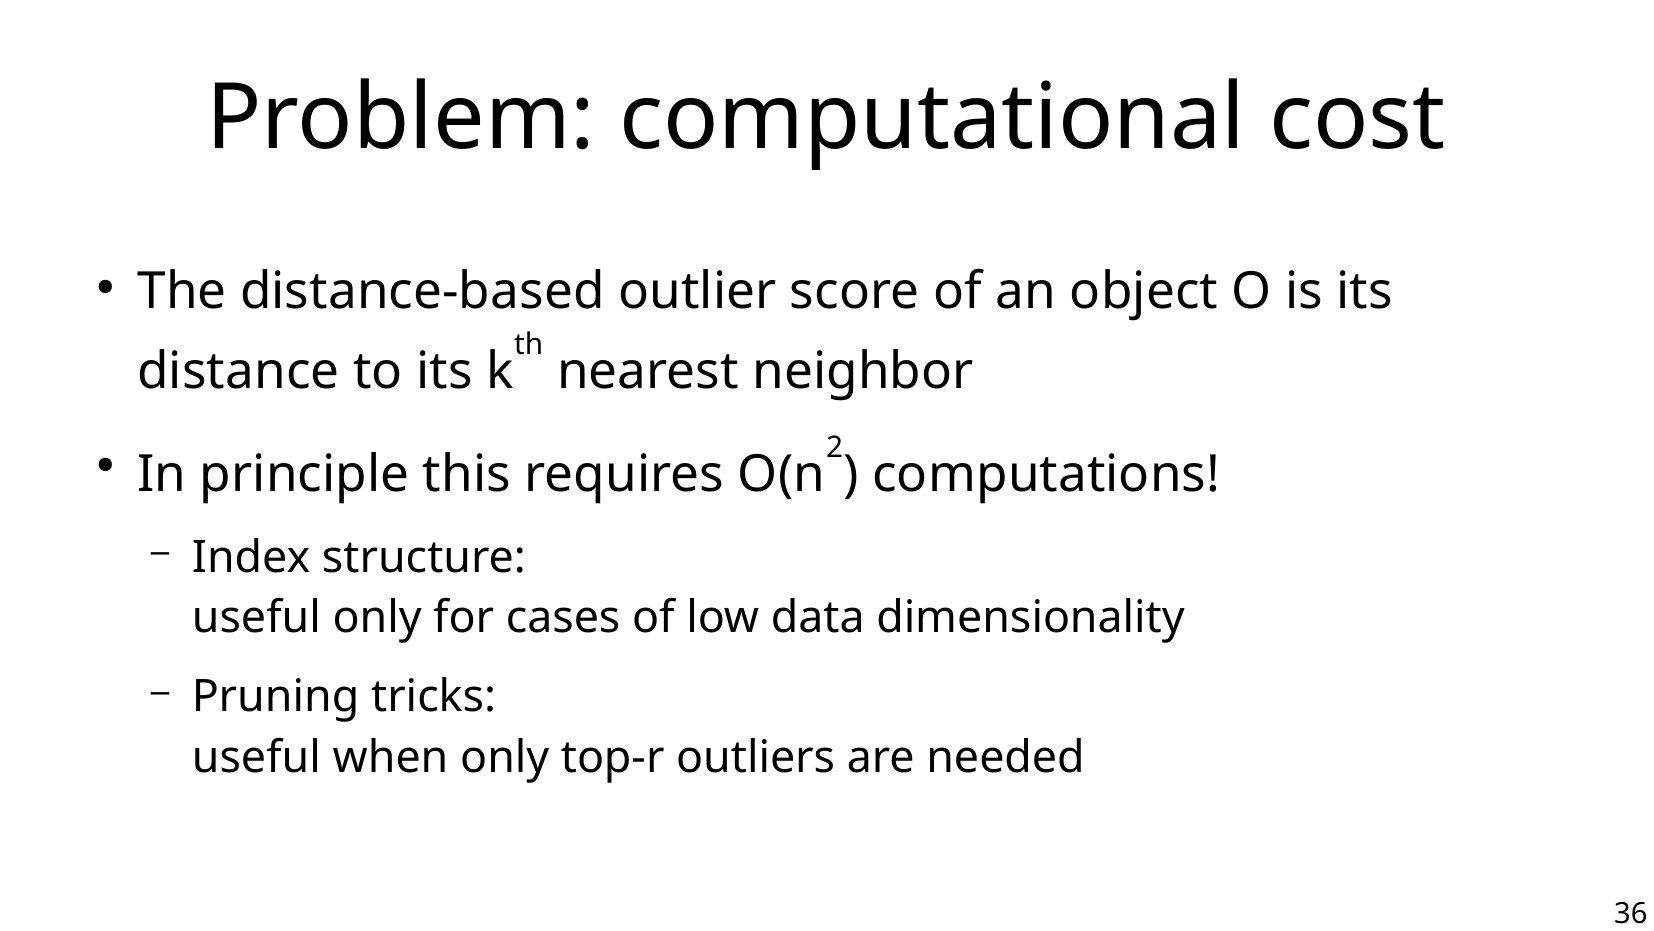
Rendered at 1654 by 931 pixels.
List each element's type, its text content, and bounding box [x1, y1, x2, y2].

list The distance-based outlier score of an object O is its distance to its kth nearest neighbor In principle this requires O(n2) computations! Index structure: useful only for cases of low data dimensionality Pruning tricks: useful when only top-r outliers are needed [82, 253, 1571, 793]
title Problem: computational cost [82, 1, 1571, 226]
